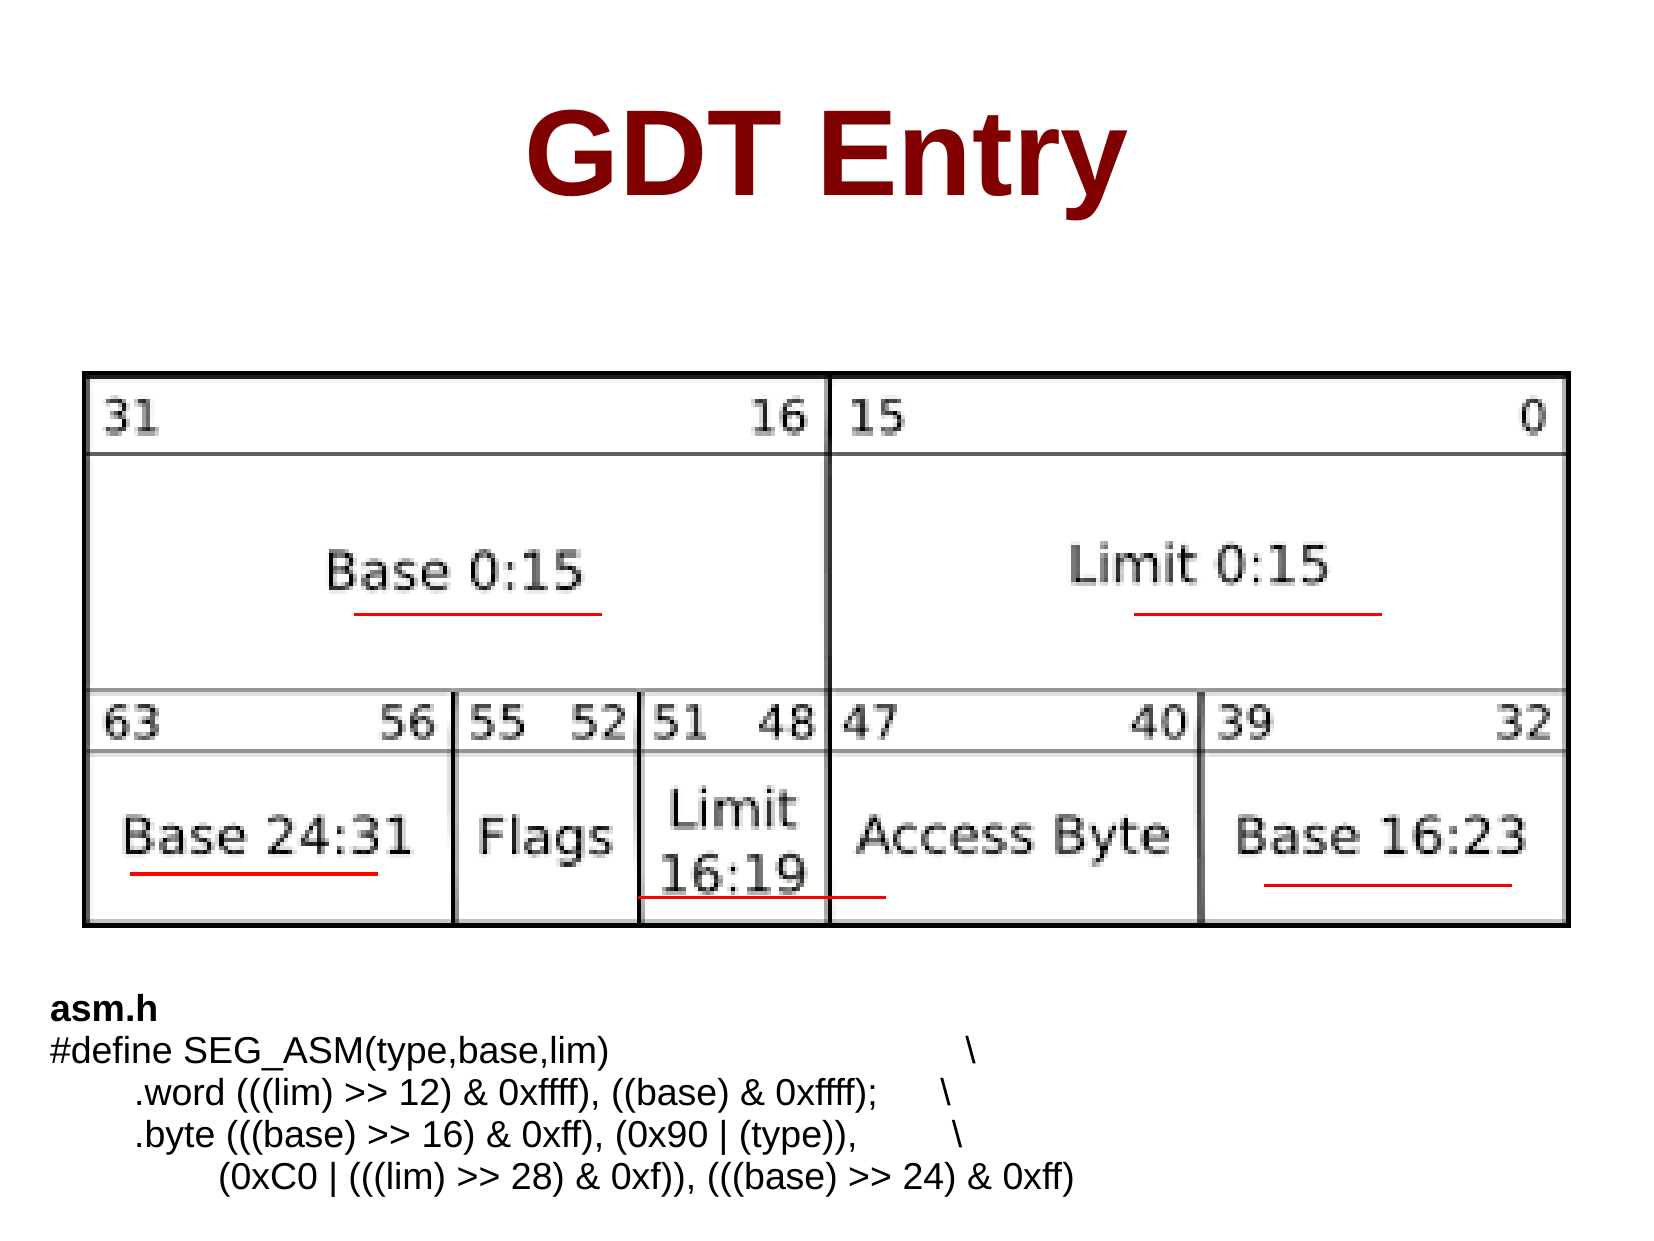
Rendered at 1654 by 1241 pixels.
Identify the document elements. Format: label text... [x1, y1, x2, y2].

text_box asm.h #define SEG_ASM(type,base,lim) \ .word (((lim) >> 12) & 0xffff), ((base) & 0xffff); \ .byte (((base) >> 16) & 0xff), (0x90 | (type)), \ (0xC0 | (((lim) >> 28) & 0xf)), (((base) >> 24) & 0xff) [35, 980, 1595, 1241]
title GDT Entry [82, 49, 1571, 257]
picture [82, 371, 1571, 928]
